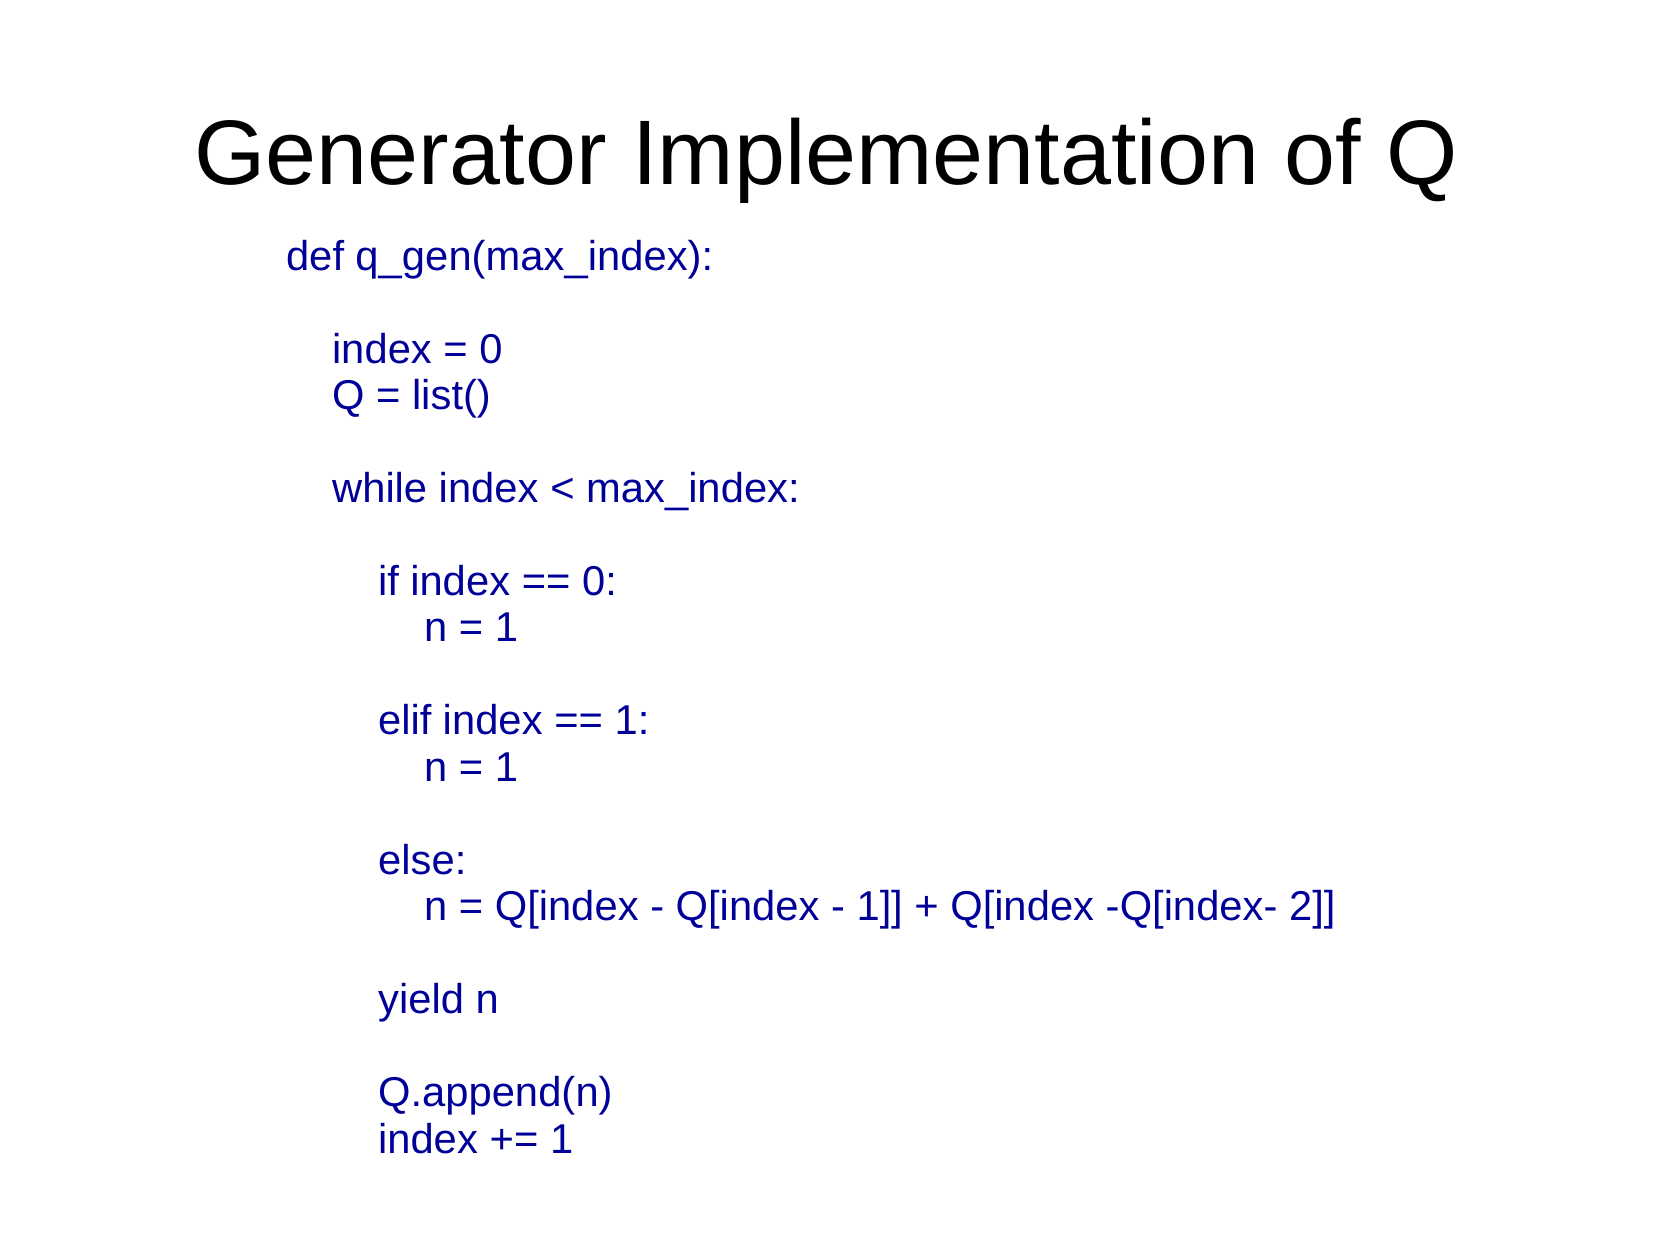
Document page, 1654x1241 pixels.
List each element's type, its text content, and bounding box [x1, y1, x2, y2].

title Generator Implementation of Q [82, 49, 1571, 257]
text_box def q_gen(max_index): index = 0 Q = list() while index < max_index: if index == 0: n = 1 elif index == 1: n = 1 else: n = Q[index - Q[index - 1]] + Q[index -Q[index- 2]] yield n Q.append(n) index += 1 [271, 225, 1350, 1180]
